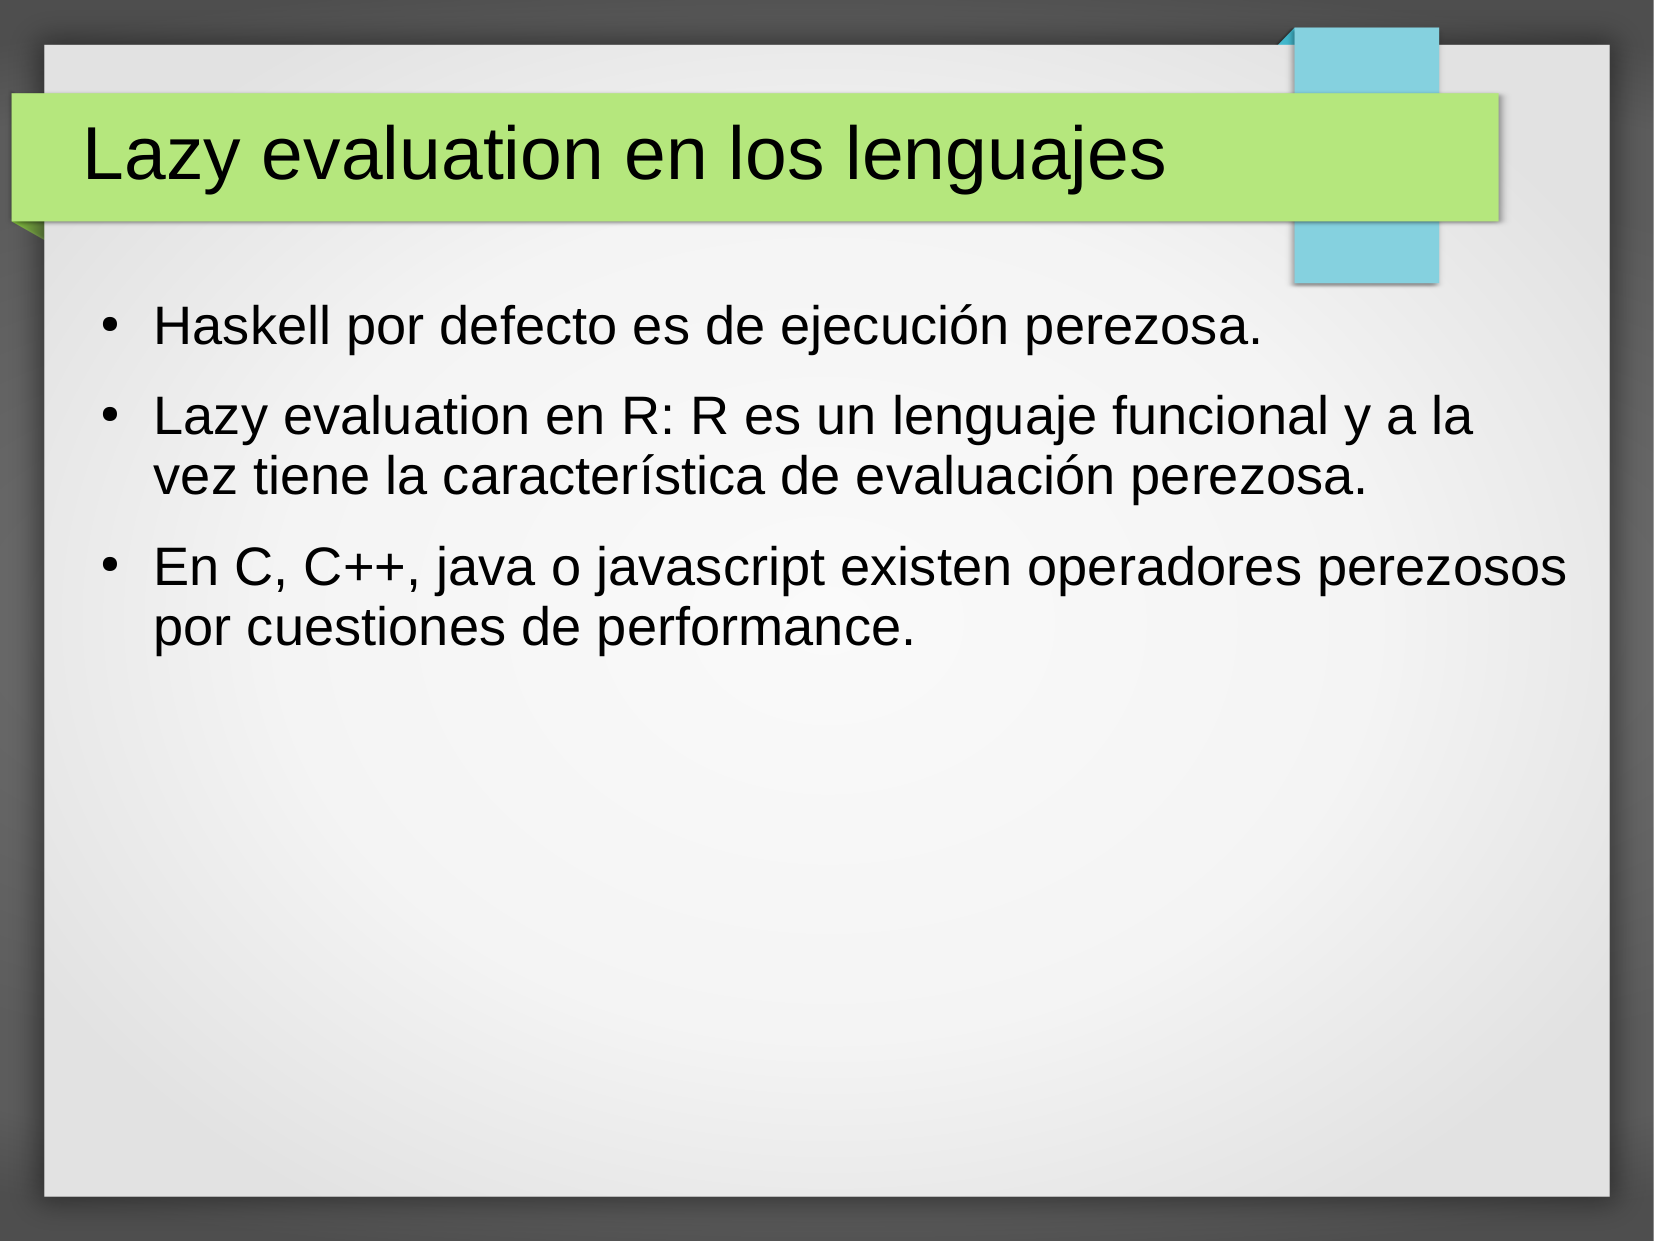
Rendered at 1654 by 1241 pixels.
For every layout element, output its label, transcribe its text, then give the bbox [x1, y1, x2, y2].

title Lazy evaluation en los lenguajes [82, 94, 1264, 213]
picture [0, 0, 1654, 1241]
list Haskell por defecto es de ejecución perezosa. Lazy evaluation en R: R es un lenguaje funcional y a la vez tiene la característica de evaluación perezosa. En C, C++, java o javascript existen operadores perezosos por cuestiones de performance. [82, 295, 1571, 1015]
